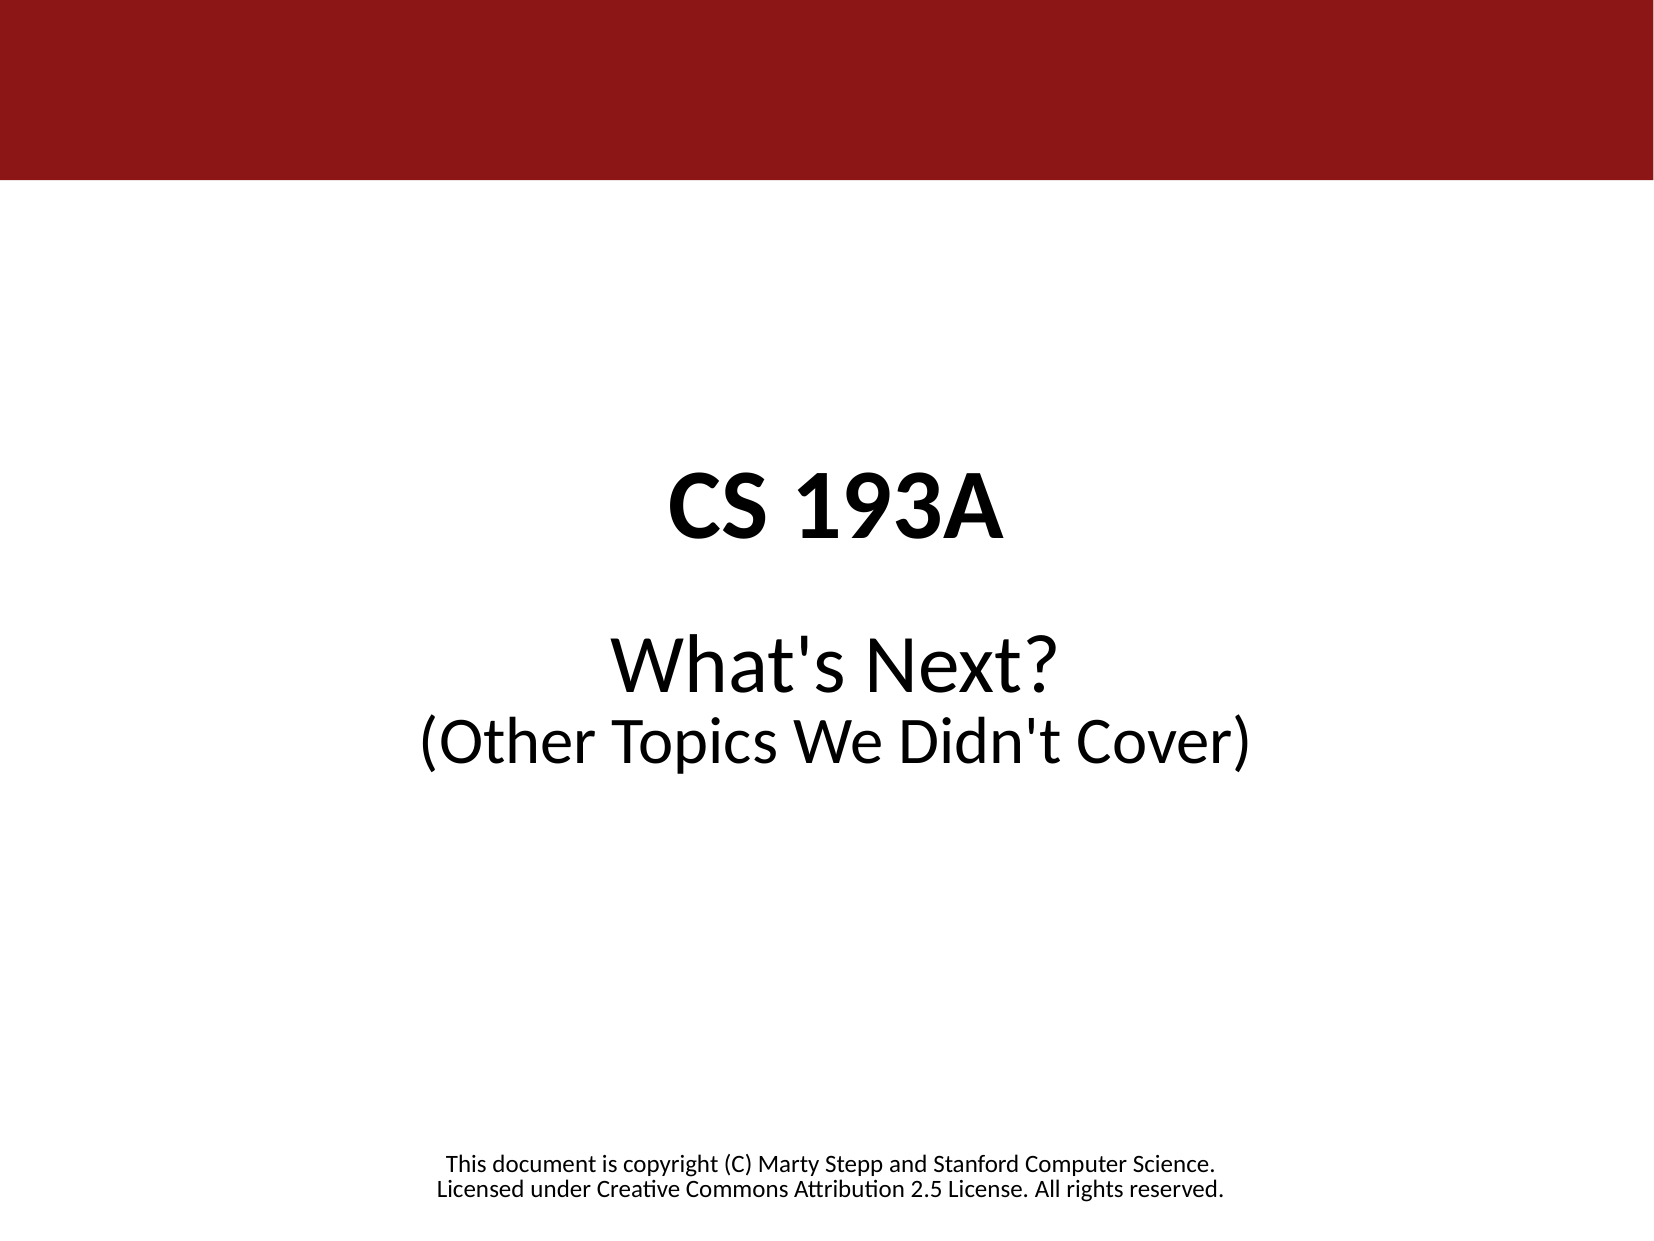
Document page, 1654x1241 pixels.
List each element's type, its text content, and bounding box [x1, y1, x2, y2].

subtitle CS 193A What's Next? (Other Topics We Didn't Cover) [37, 225, 1636, 1186]
title [0, 0, 1654, 181]
text_box This document is copyright (C) Marty Stepp and Stanford Computer Science. Licensed under Creative Commons Attribution 2.5 License. All rights reserved. [422, 1146, 1241, 1212]
